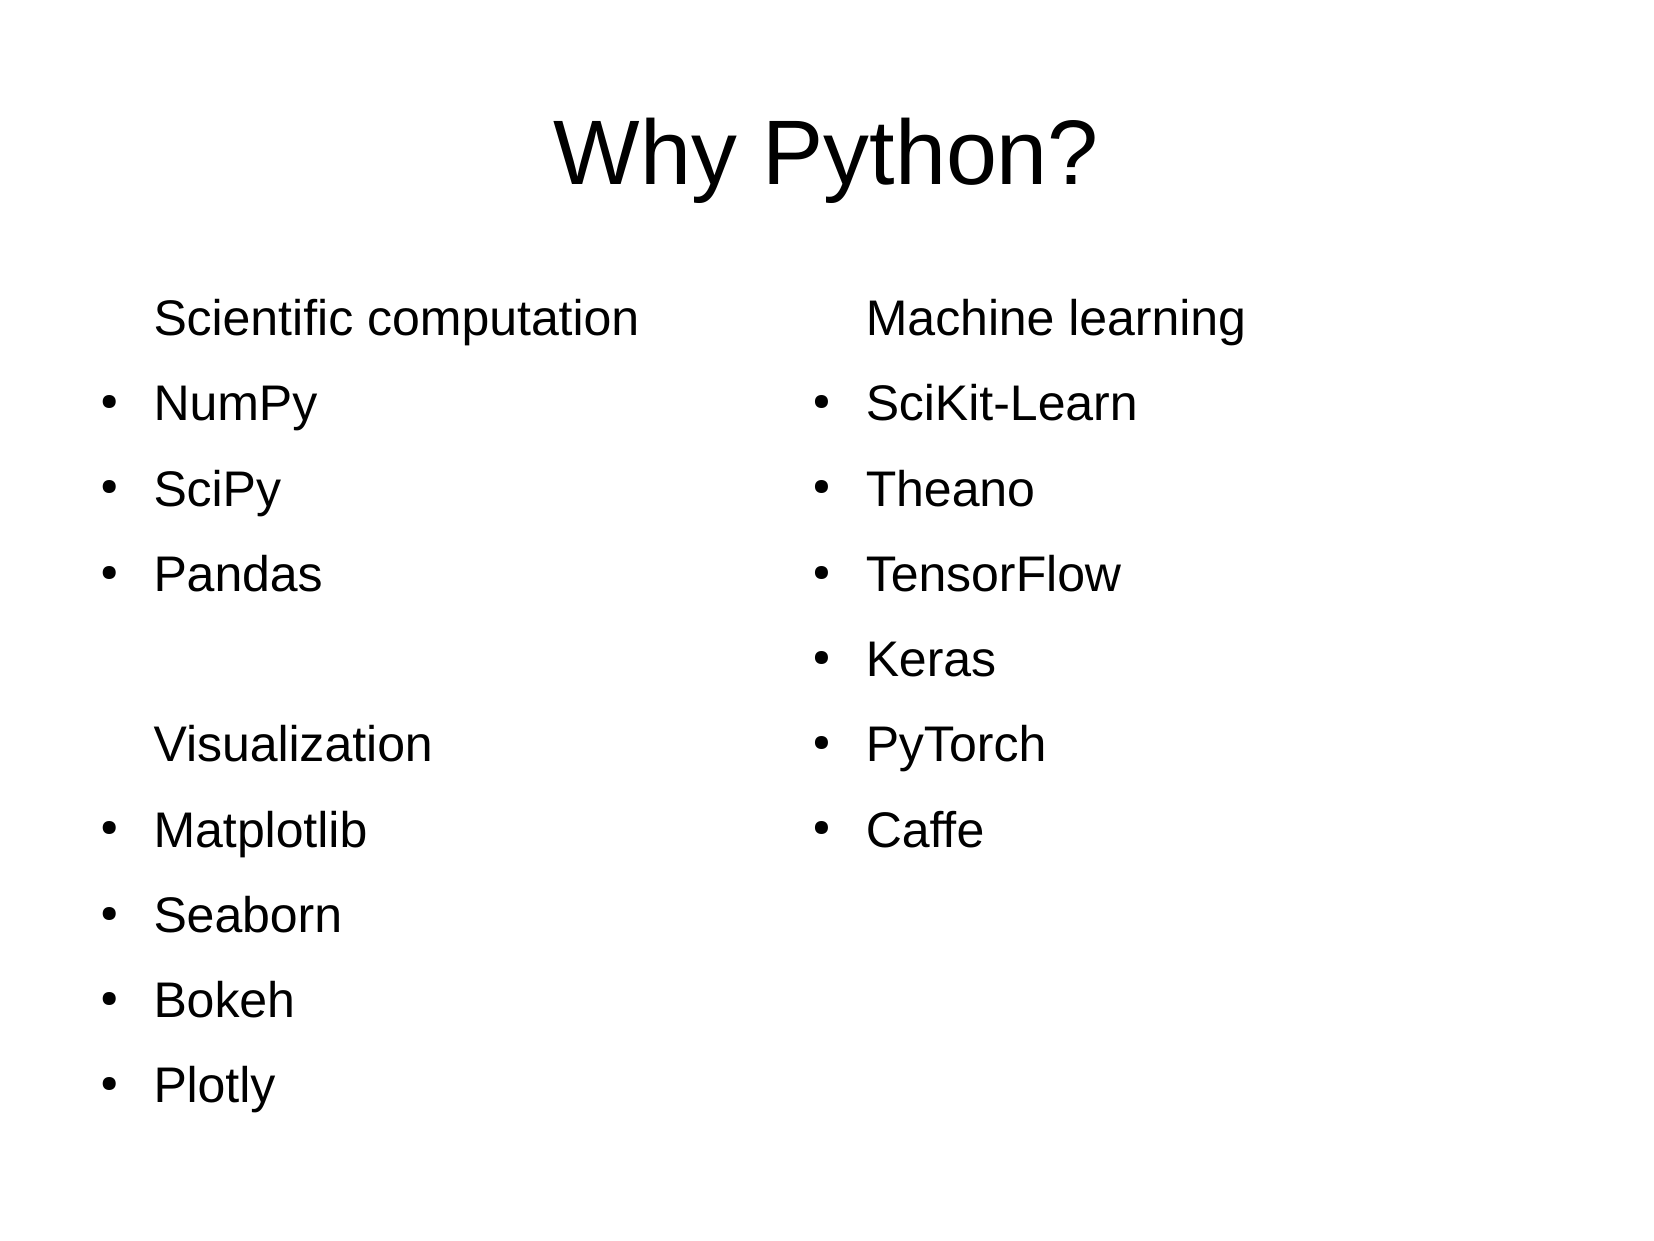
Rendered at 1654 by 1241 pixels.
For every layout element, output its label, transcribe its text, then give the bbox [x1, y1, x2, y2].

list Scientific computation NumPy SciPy Pandas Visualization Matplotlib Seaborn Bokeh Plotly [82, 290, 721, 1156]
list Machine learning SciKit-Learn Theano TensorFlow Keras PyTorch Caffe [795, 290, 1571, 1010]
title Why Python? [82, 49, 1571, 257]
